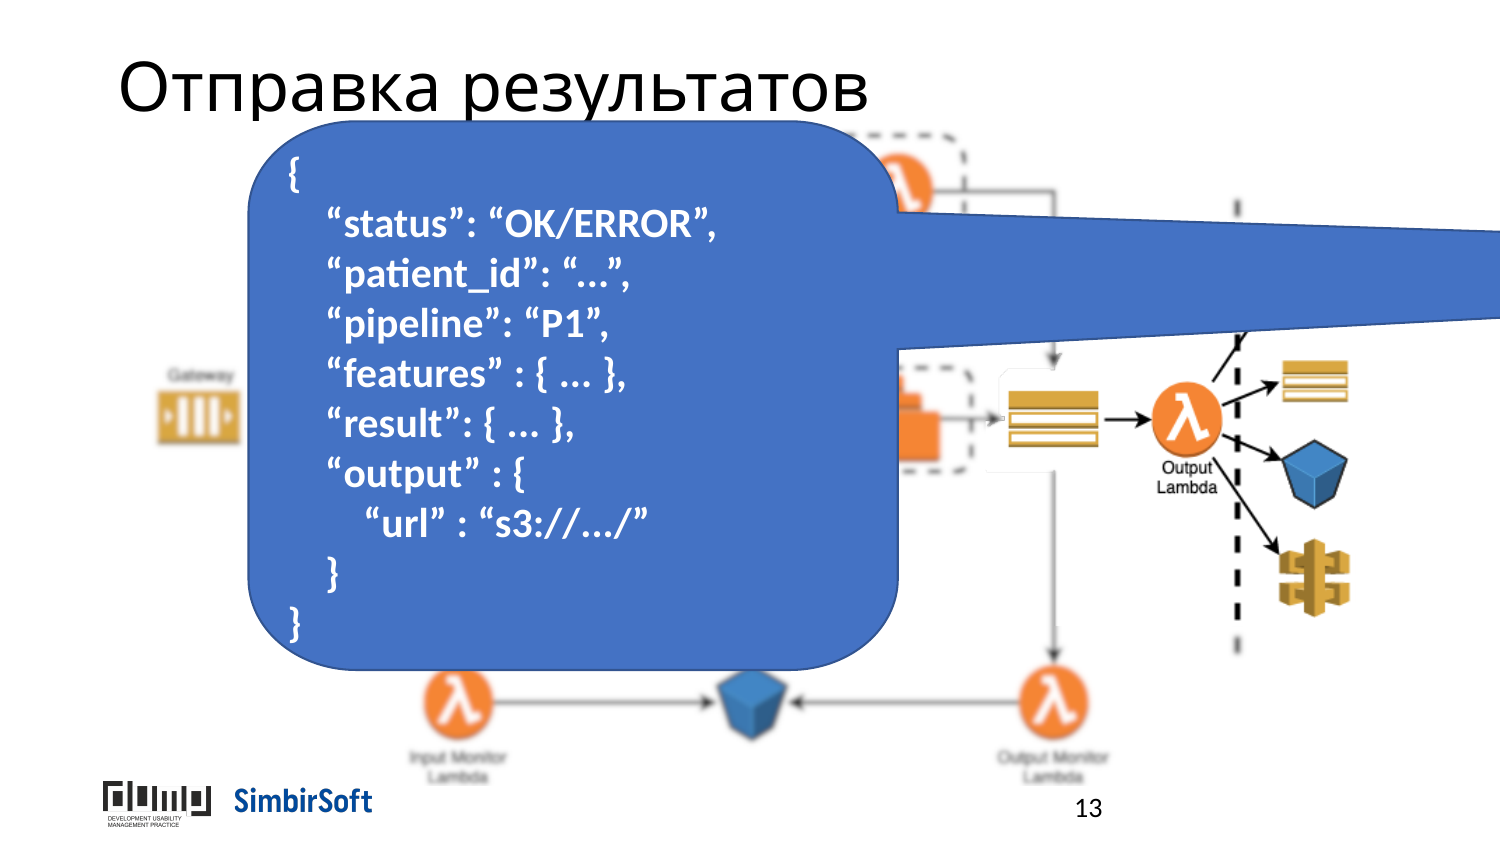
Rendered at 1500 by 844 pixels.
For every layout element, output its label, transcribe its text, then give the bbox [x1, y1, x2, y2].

picture [103, 121, 1370, 827]
text_box { “status”: “OK/ERROR”, “patient_id”: “...”, “pipeline”: “P1”, “features” : { ... }, “result”: { ... }, “output” : { “url” : “s3://.../” } } [248, 121, 1500, 670]
picture [804, 121, 1370, 227]
title Отправка результатов [103, 44, 1397, 122]
slide_number <номер> [1059, 782, 1397, 827]
